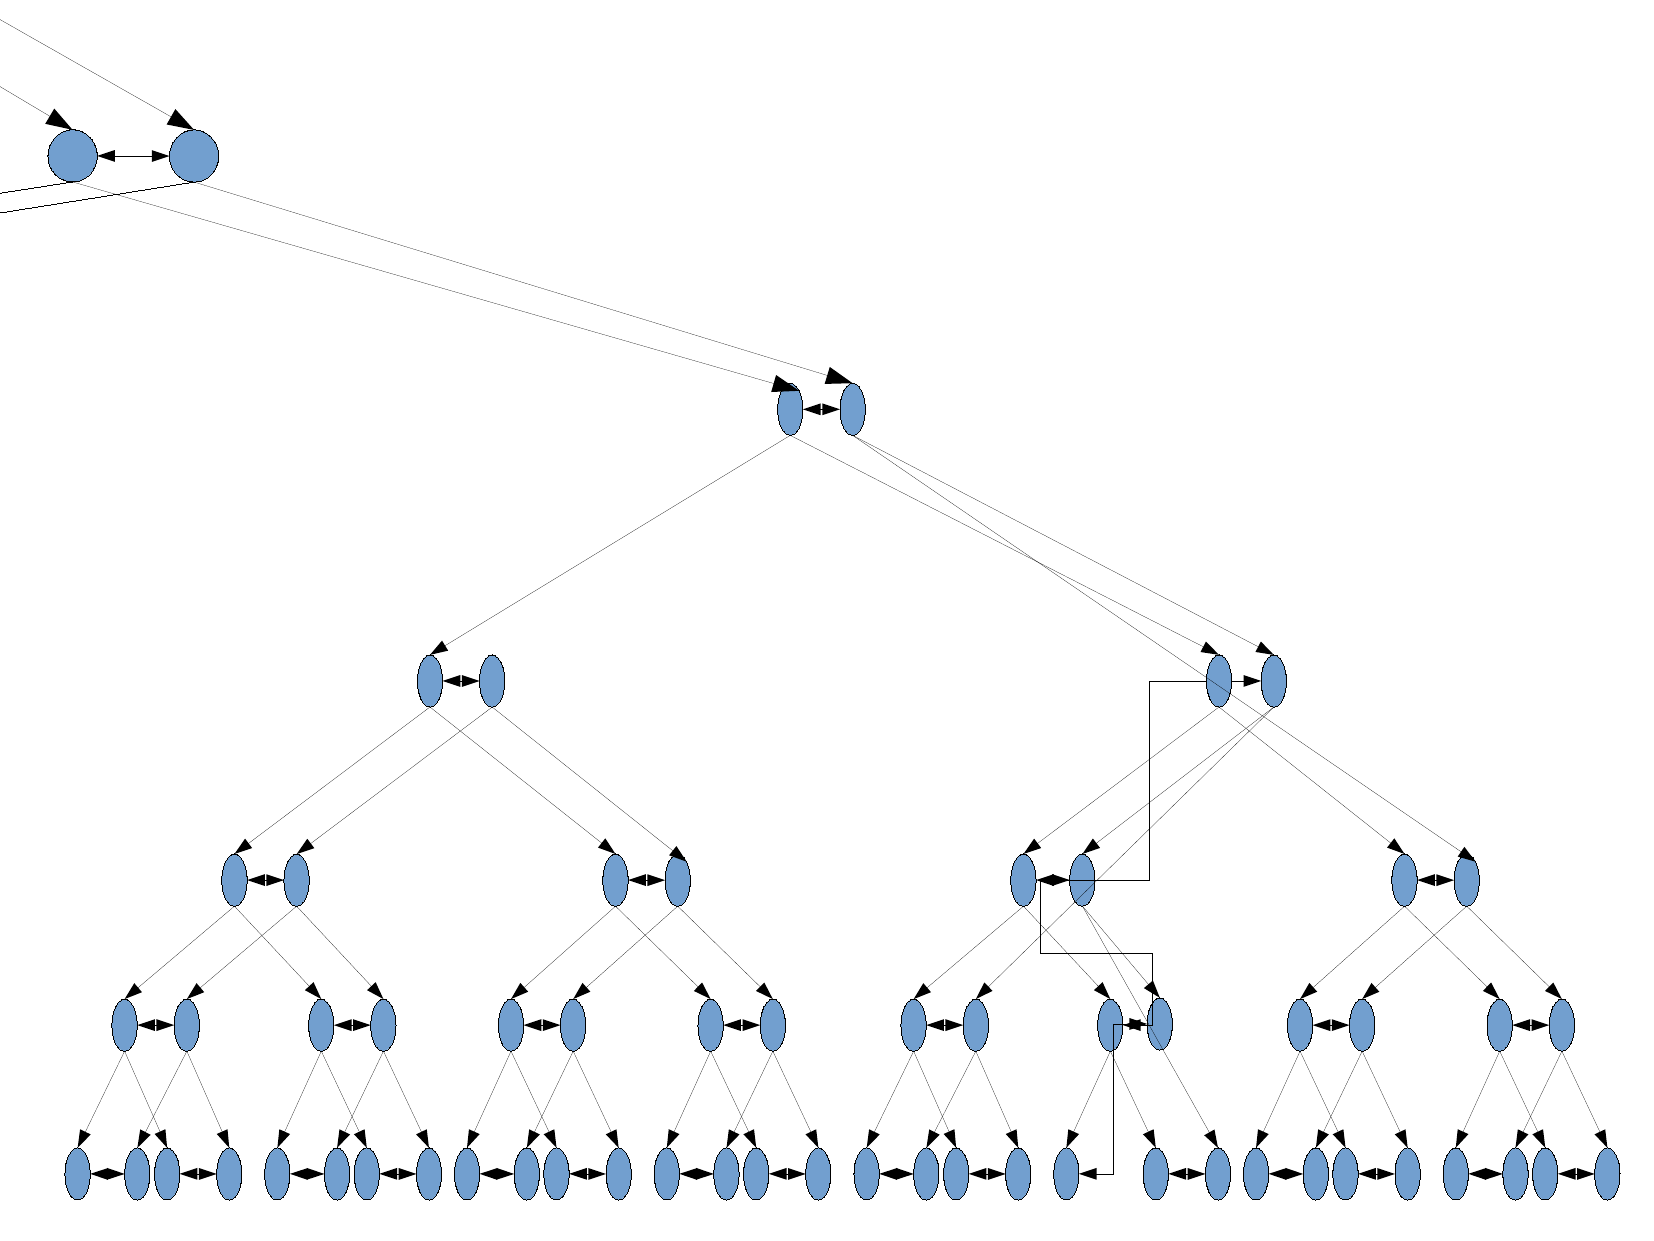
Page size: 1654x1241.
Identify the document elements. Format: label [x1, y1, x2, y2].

text_box [1594, 1147, 1621, 1201]
text_box [111, 999, 138, 1052]
text_box [1454, 858, 1480, 906]
text_box [840, 383, 866, 436]
text_box [1005, 1148, 1031, 1201]
text_box [124, 1147, 150, 1201]
text_box [416, 1147, 442, 1201]
text_box [790, 383, 799, 390]
text_box [283, 854, 310, 906]
text_box [174, 999, 200, 1052]
text_box [498, 999, 524, 1051]
text_box [760, 999, 786, 1051]
text_box [697, 999, 724, 1052]
text_box [1053, 1147, 1079, 1200]
text_box [47, 129, 98, 182]
text_box [1205, 1148, 1231, 1201]
text_box [354, 1147, 380, 1200]
text_box [324, 1147, 350, 1201]
text_box [1147, 1026, 1162, 1051]
text_box [602, 854, 629, 906]
text_box [1076, 884, 1095, 907]
text_box [1502, 1147, 1529, 1201]
text_box [560, 999, 586, 1052]
text_box [1097, 999, 1123, 1052]
text_box [479, 654, 505, 707]
text_box [853, 1147, 880, 1200]
text_box [606, 1147, 632, 1201]
text_box [1010, 854, 1037, 906]
text_box [1532, 1148, 1558, 1200]
text_box [1549, 999, 1575, 1051]
text_box [1332, 1147, 1359, 1200]
text_box [963, 999, 989, 1052]
text_box [1349, 999, 1375, 1052]
text_box [1147, 1003, 1152, 1025]
text_box [1395, 1147, 1421, 1201]
text_box [64, 1147, 91, 1200]
text_box [308, 999, 334, 1052]
text_box [169, 129, 219, 182]
text_box [154, 1148, 180, 1200]
text_box [1206, 678, 1230, 707]
text_box [454, 1147, 480, 1200]
text_box [665, 857, 691, 906]
text_box [943, 1148, 969, 1200]
text_box [370, 999, 397, 1052]
text_box [221, 854, 248, 906]
text_box [743, 1148, 769, 1200]
text_box [1487, 999, 1513, 1052]
text_box [913, 1147, 939, 1201]
text_box [1287, 999, 1313, 1051]
text_box [1303, 1148, 1329, 1201]
text_box [1114, 1025, 1123, 1050]
text_box [805, 1147, 831, 1201]
text_box [1069, 854, 1095, 880]
text_box [900, 999, 927, 1052]
text_box [1069, 881, 1095, 901]
text_box [1443, 1148, 1469, 1200]
text_box [1206, 655, 1232, 693]
text_box [1261, 654, 1287, 708]
text_box [1243, 1147, 1269, 1200]
text_box [543, 1147, 570, 1200]
text_box [713, 1147, 740, 1201]
text_box [264, 1147, 290, 1200]
text_box [777, 391, 803, 435]
text_box [1143, 1147, 1169, 1200]
text_box [1151, 997, 1173, 1049]
text_box [216, 1147, 242, 1201]
text_box [417, 655, 443, 707]
text_box [1391, 854, 1418, 906]
text_box [514, 1148, 540, 1201]
text_box [654, 1147, 680, 1200]
